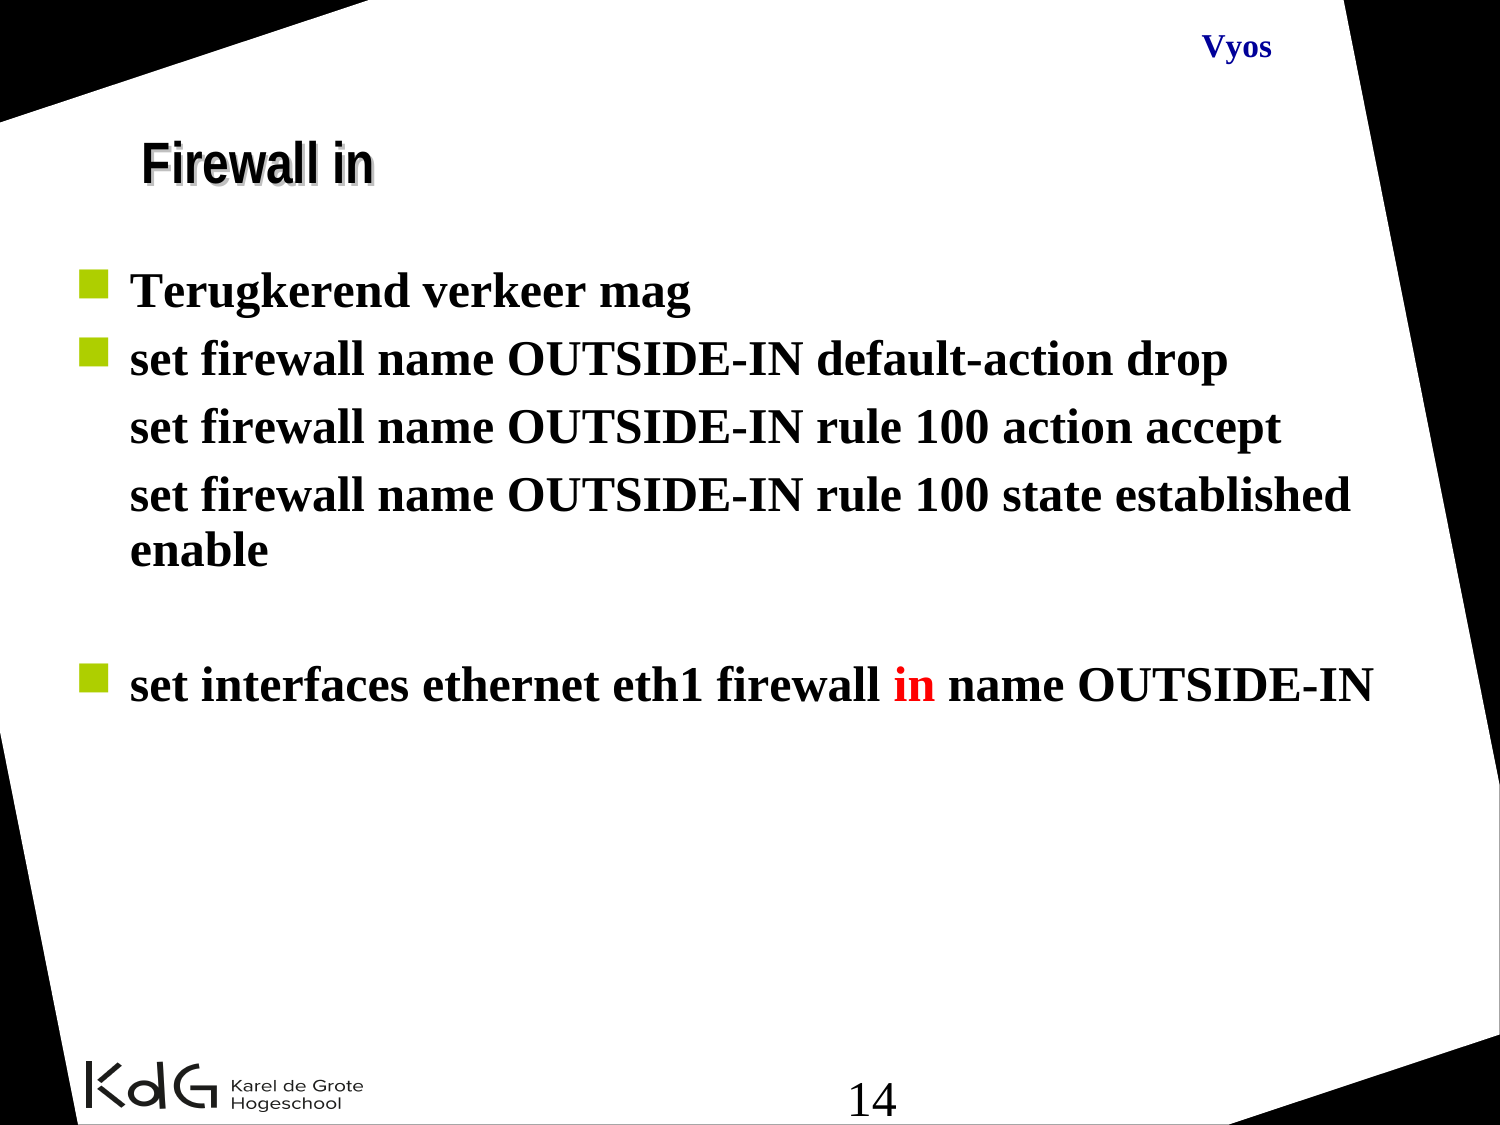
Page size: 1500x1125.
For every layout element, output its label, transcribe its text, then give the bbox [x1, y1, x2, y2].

picture [86, 1061, 363, 1112]
title Firewall in [141, 72, 1447, 253]
list Terugkerend verkeer mag set firewall name OUTSIDE-IN default-action drop set firewall name OUTSIDE-IN rule 100 action accept set firewall name OUTSIDE-IN rule 100 state established enable set interfaces ethernet eth1 firewall in name OUTSIDE-IN [75, 263, 1425, 1006]
